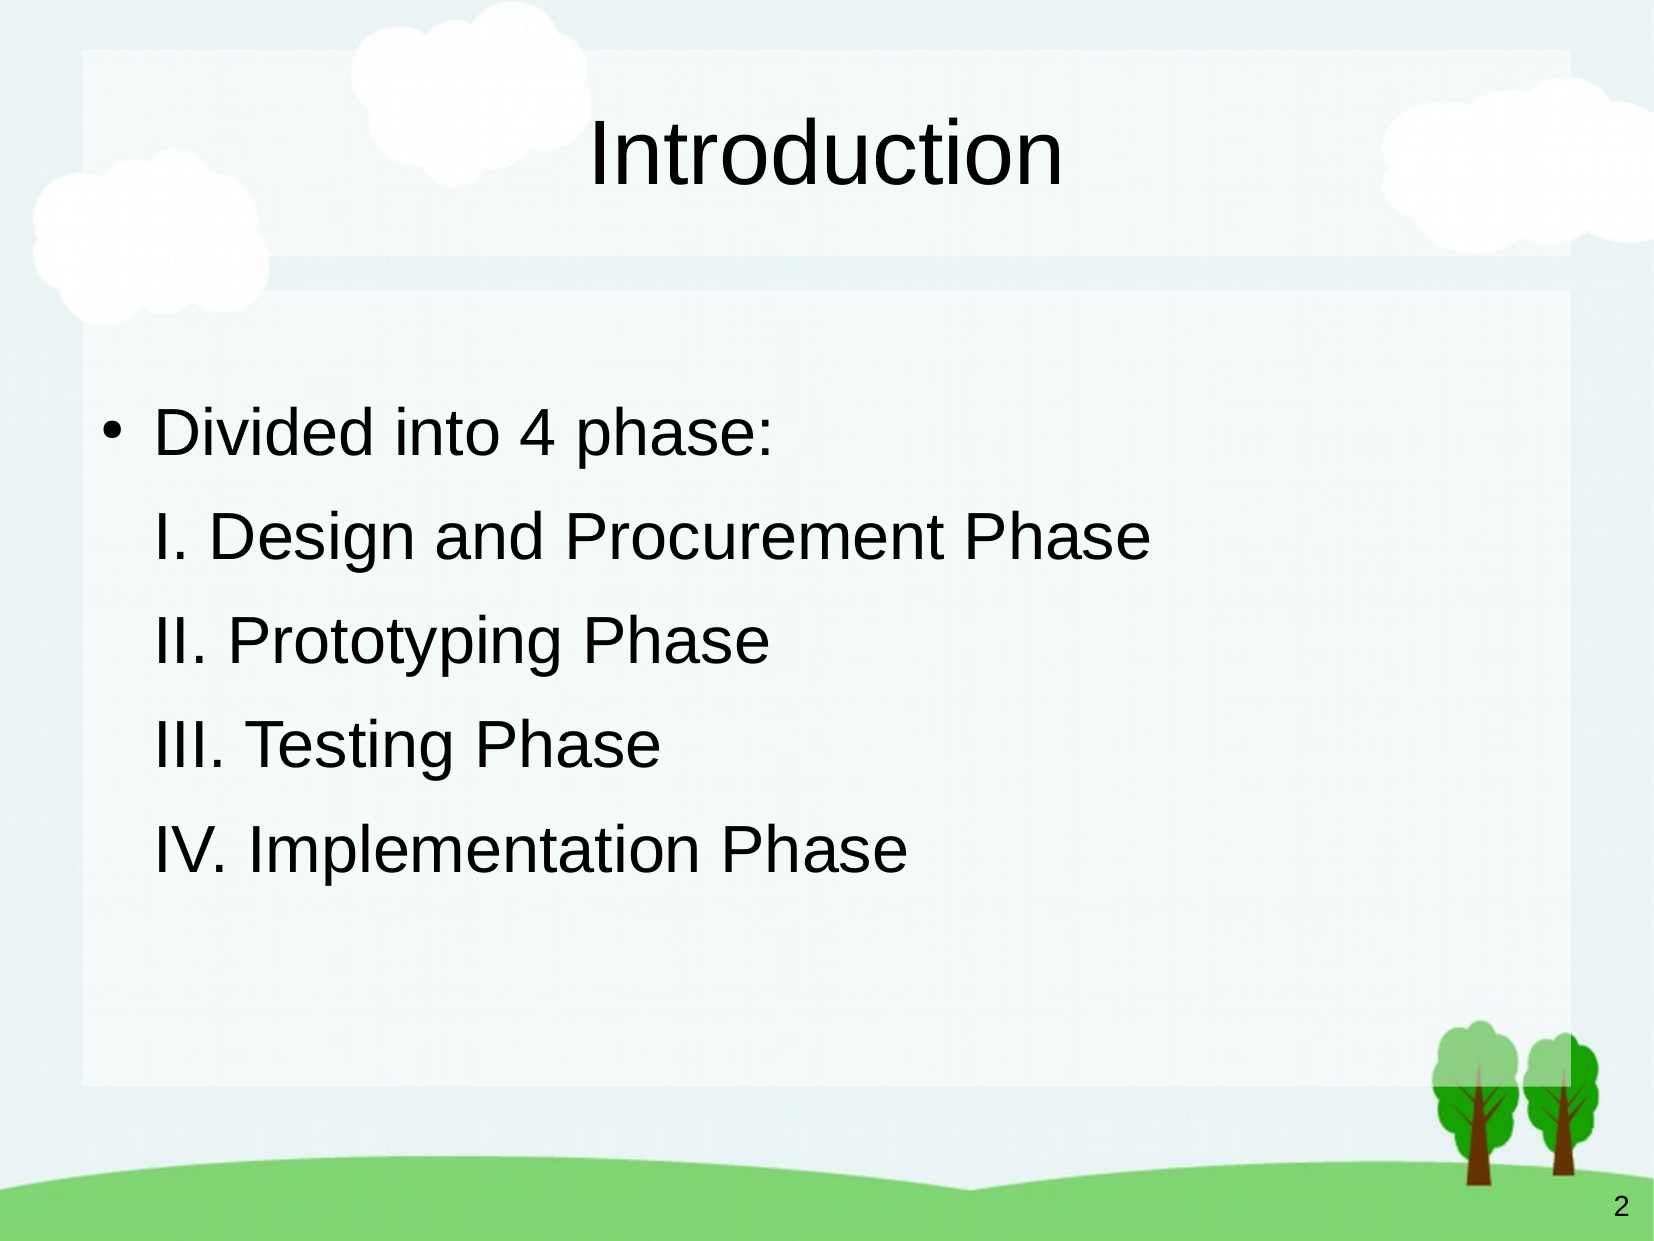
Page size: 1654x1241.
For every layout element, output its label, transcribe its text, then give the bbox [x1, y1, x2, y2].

list Divided into 4 phase: I. Design and Procurement Phase II. Prototyping Phase III. Testing Phase IV. Implementation Phase [82, 290, 1571, 1087]
picture [0, 0, 1654, 1241]
title Introduction [82, 49, 1571, 257]
